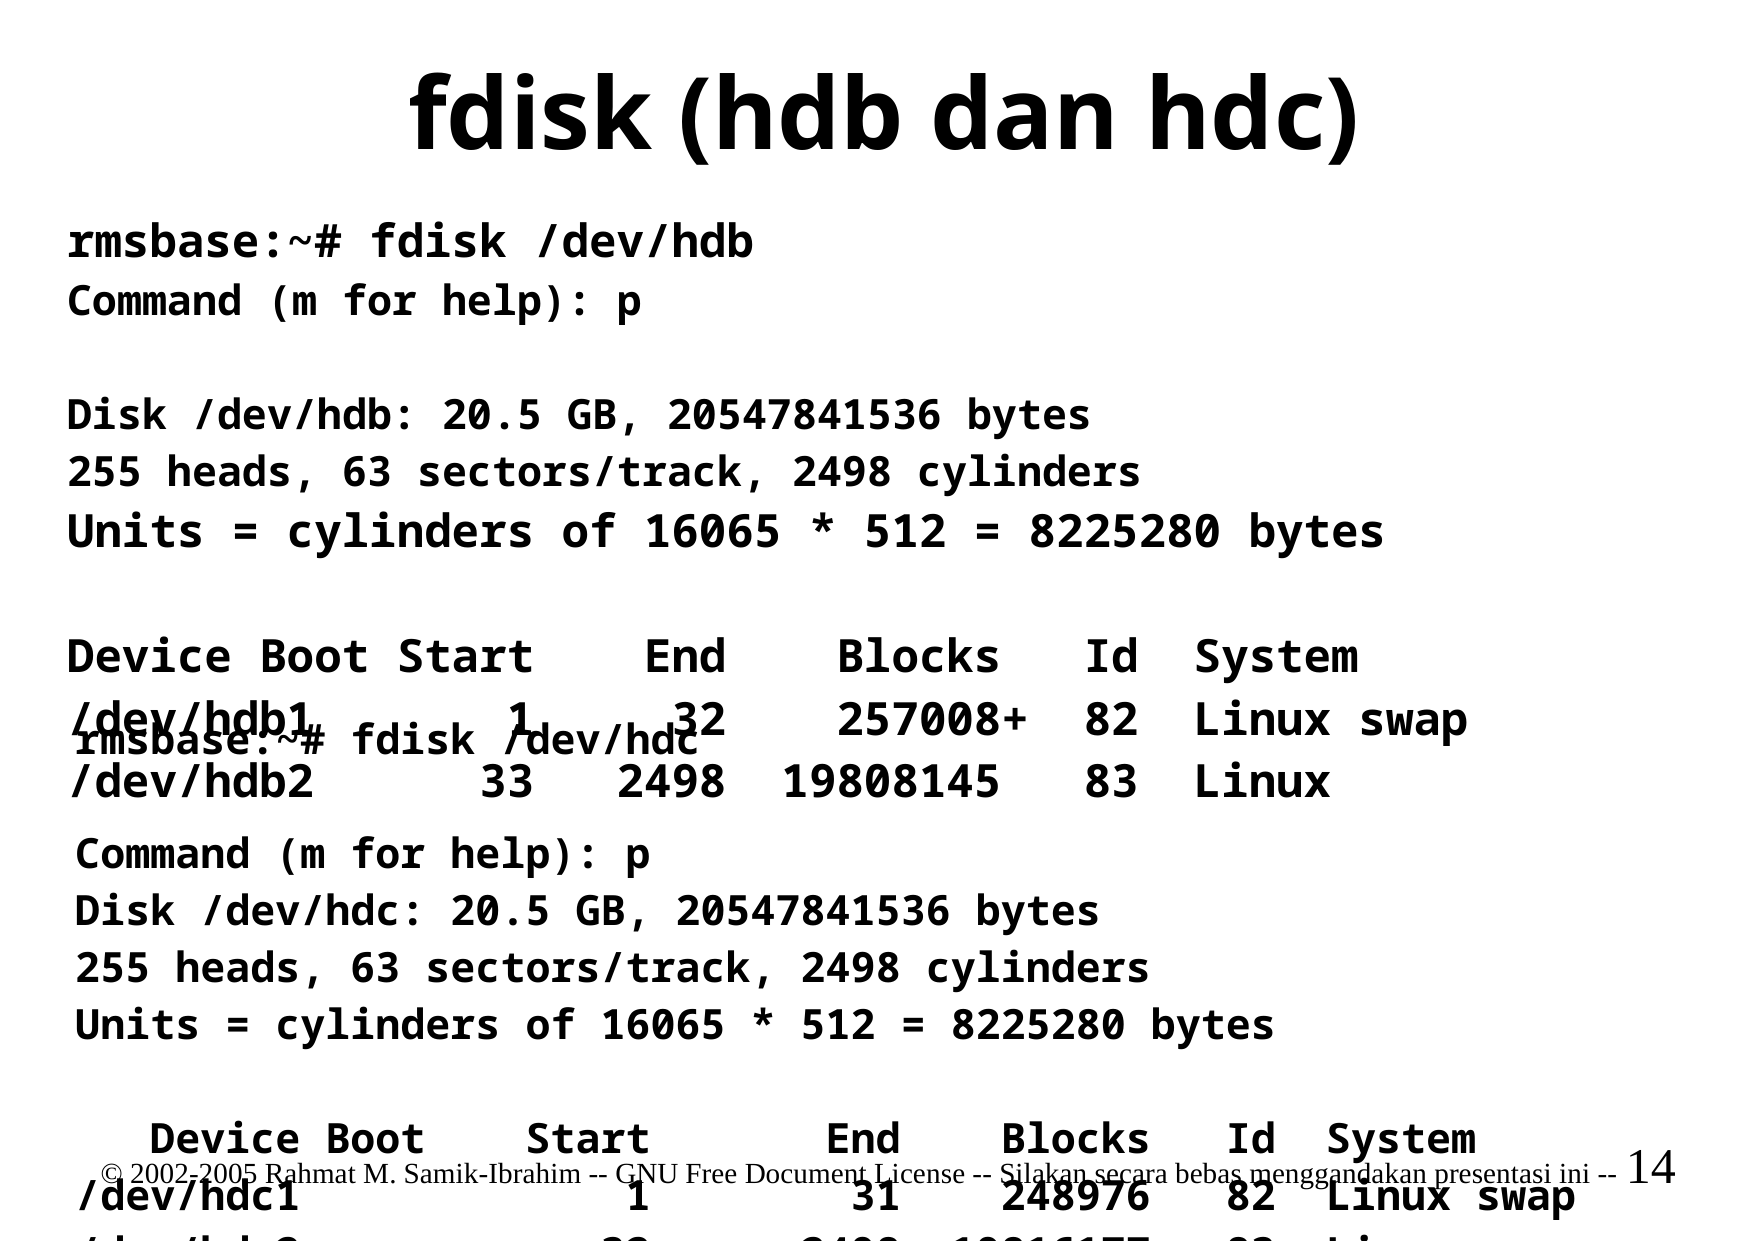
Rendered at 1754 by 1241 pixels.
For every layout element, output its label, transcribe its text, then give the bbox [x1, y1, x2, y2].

text_box rmsbase:~# fdisk /dev/hdb Command (m for help): p Disk /dev/hdb: 20.5 GB, 20547841536 bytes 255 heads, 63 sectors/track, 2498 cylinders Units = cylinders of 16065 * 512 = 8225280 bytes Device Boot Start End Blocks Id System /dev/hdb1 1 32 257008+ 82 Linux swap /dev/hdb2 33 2498 19808145 83 Linux [67, 208, 1680, 763]
text_box rmsbase:~# fdisk /dev/hdc Command (m for help): p Disk /dev/hdc: 20.5 GB, 20547841536 bytes 255 heads, 63 sectors/track, 2498 cylinders Units = cylinders of 16065 * 512 = 8225280 bytes Device Boot Start End Blocks Id System /dev/hdc1 1 31 248976 82 Linux swap /dev/hdc2 32 2498 19816177+ 83 Linux [75, 709, 1710, 1183]
title fdisk (hdb dan hdc) [176, 43, 1594, 177]
